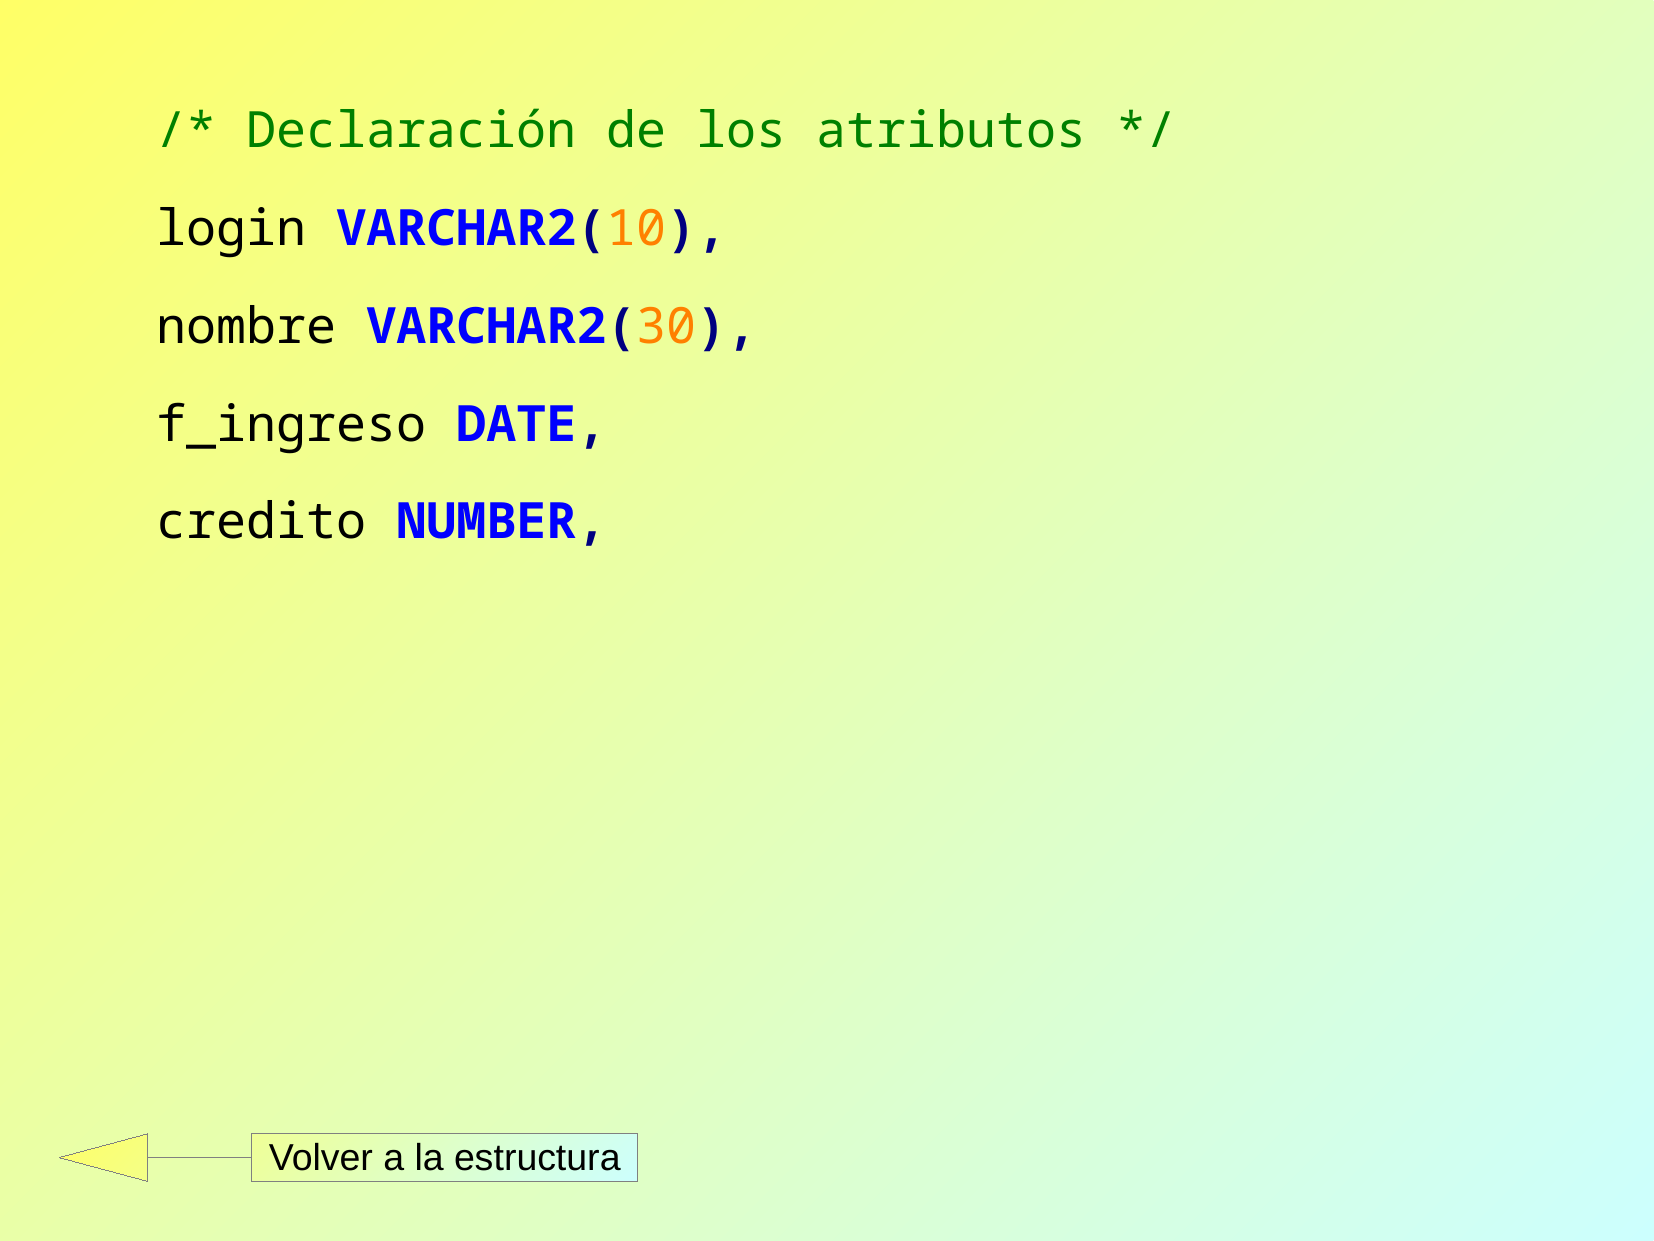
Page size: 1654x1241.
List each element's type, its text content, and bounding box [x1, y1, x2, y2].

list /* Declaración de los atributos */ login VARCHAR2(10), nombre VARCHAR2(30), f_ingreso DATE, credito NUMBER, [82, 94, 1538, 1170]
text_box Volver a la estructura [59, 1133, 638, 1182]
